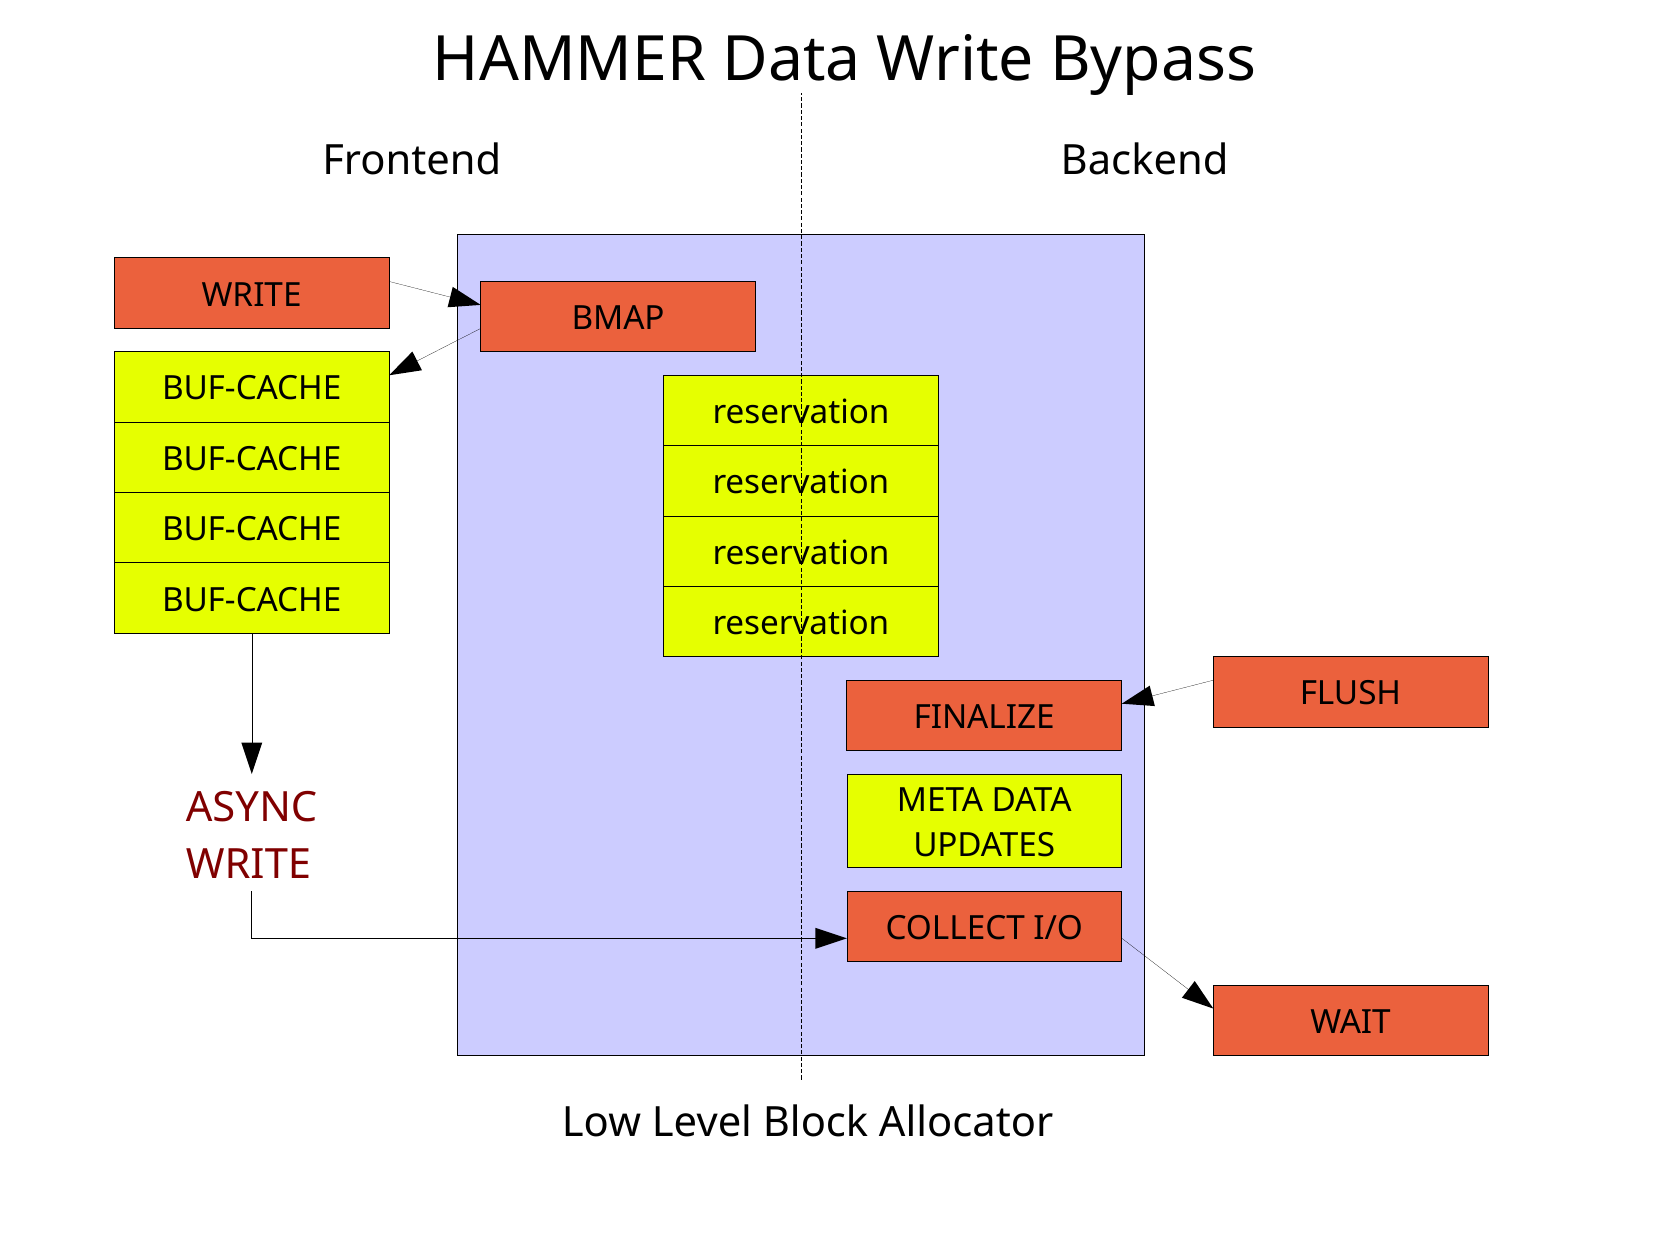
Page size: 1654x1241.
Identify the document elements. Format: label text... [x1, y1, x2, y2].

text_box reservation [663, 517, 939, 586]
text_box [457, 939, 1145, 1056]
text_box WRITE [114, 257, 390, 329]
text_box FLUSH [1213, 656, 1489, 728]
text_box Backend [966, 120, 1323, 197]
text_box FINALIZE [846, 680, 1122, 751]
text_box BUF-CACHE [114, 351, 390, 422]
text_box [457, 234, 1145, 955]
text_box BUF-CACHE [114, 562, 390, 634]
text_box [457, 306, 480, 339]
text_box Frontend [233, 120, 591, 197]
text_box WAIT [1213, 985, 1489, 1056]
text_box BUF-CACHE [114, 492, 390, 562]
text_box BMAP [480, 281, 756, 352]
text_box COLLECT I/O [847, 891, 1122, 962]
text_box Low Level Block Allocator [509, 1082, 1106, 1159]
text_box HAMMER Data Write Bypass [114, 9, 1575, 104]
text_box BUF-CACHE [114, 422, 390, 492]
text_box reservation [663, 375, 939, 445]
text_box reservation [663, 586, 939, 657]
text_box META DATA UPDATES [847, 774, 1122, 868]
text_box ASYNC WRITE [119, 766, 385, 901]
text_box reservation [663, 445, 939, 517]
